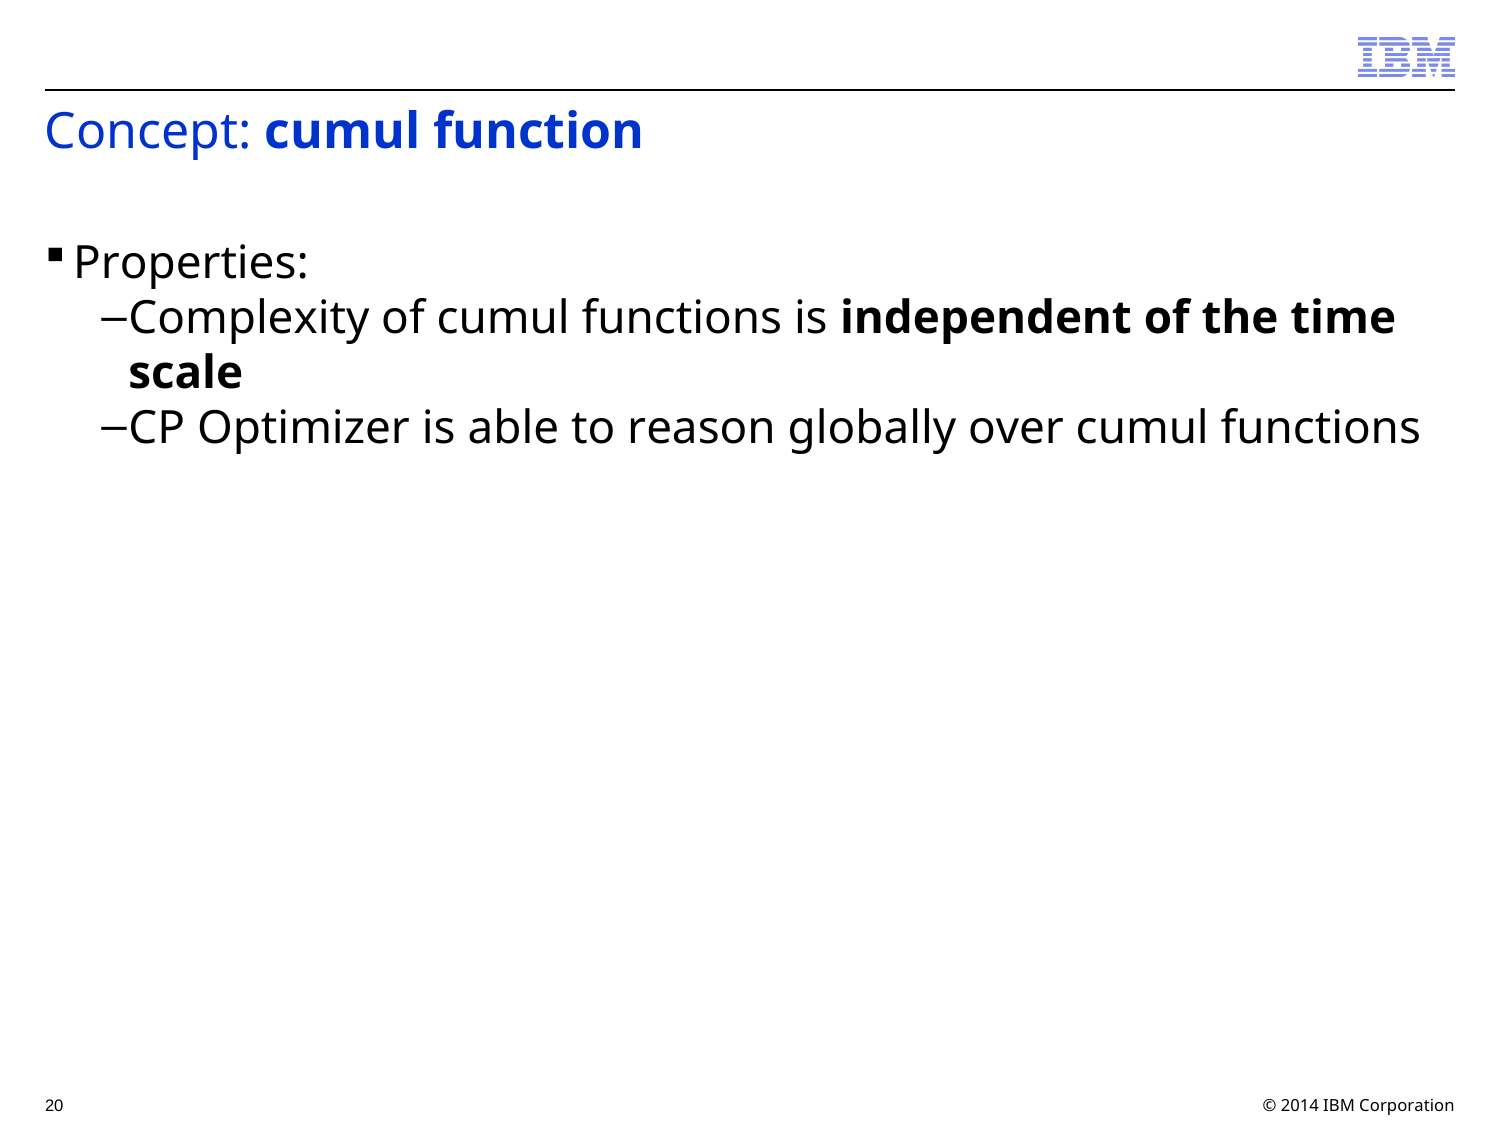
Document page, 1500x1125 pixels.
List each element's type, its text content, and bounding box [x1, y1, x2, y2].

title Concept: cumul function [29, 97, 1500, 203]
list Properties: Complexity of cumul functions is independent of the time scale CP Optimizer is able to reason globally over cumul functions [29, 224, 1456, 1066]
picture [1358, 37, 1455, 77]
